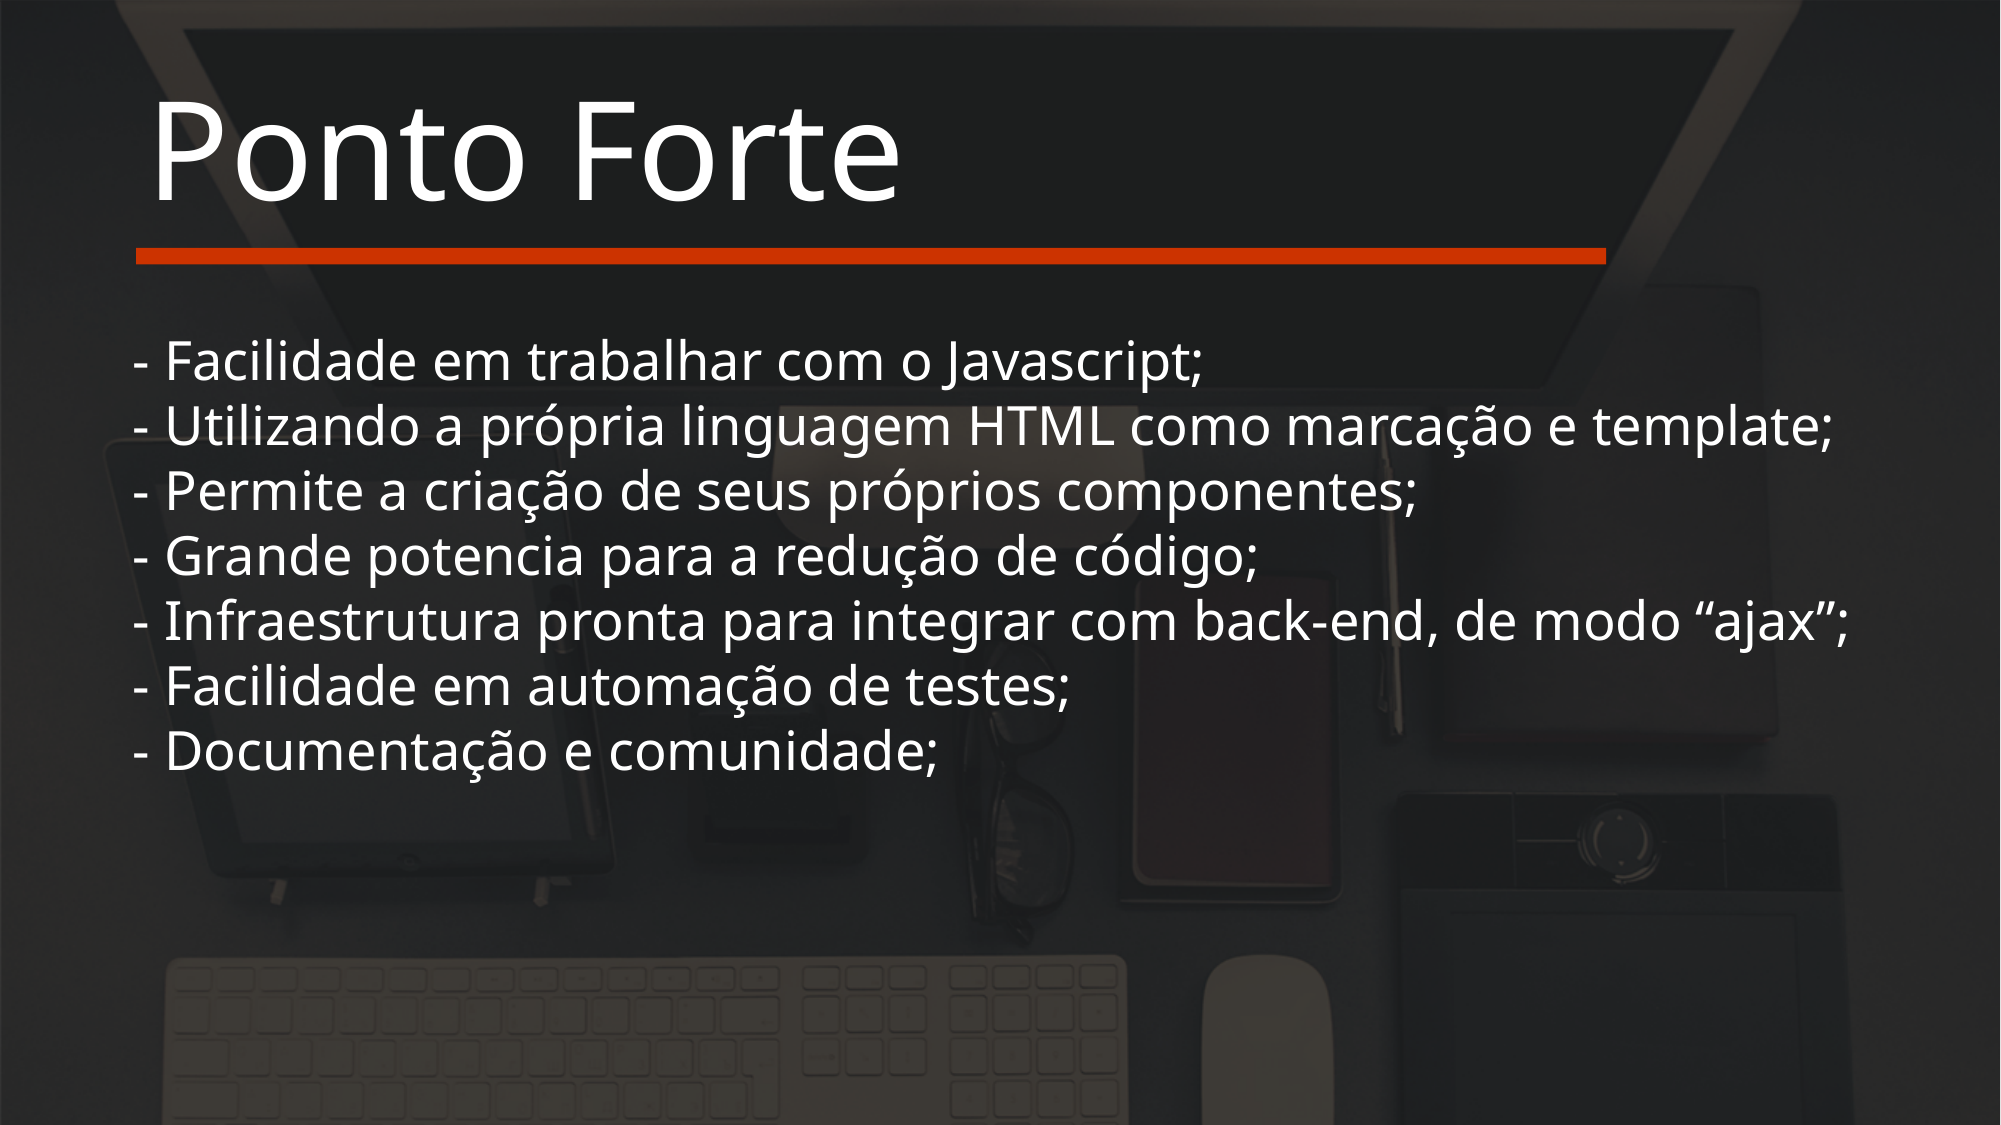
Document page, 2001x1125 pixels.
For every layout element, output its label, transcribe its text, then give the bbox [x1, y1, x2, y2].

picture [0, 0, 2001, 1125]
text_box - Facilidade em trabalhar com o Javascript; - Utilizando a própria linguagem HTML como marcação e template; - Permite a criação de seus próprios componentes; - Grande potencia para a redução de código; - Infraestrutura pronta para integrar com back-end, de modo “ajax”; - Facilidade em automação de testes; - Documentação e comunidade; [118, 318, 1949, 1125]
text_box Ponto Forte [132, 47, 1359, 265]
text_box [136, 247, 1607, 265]
